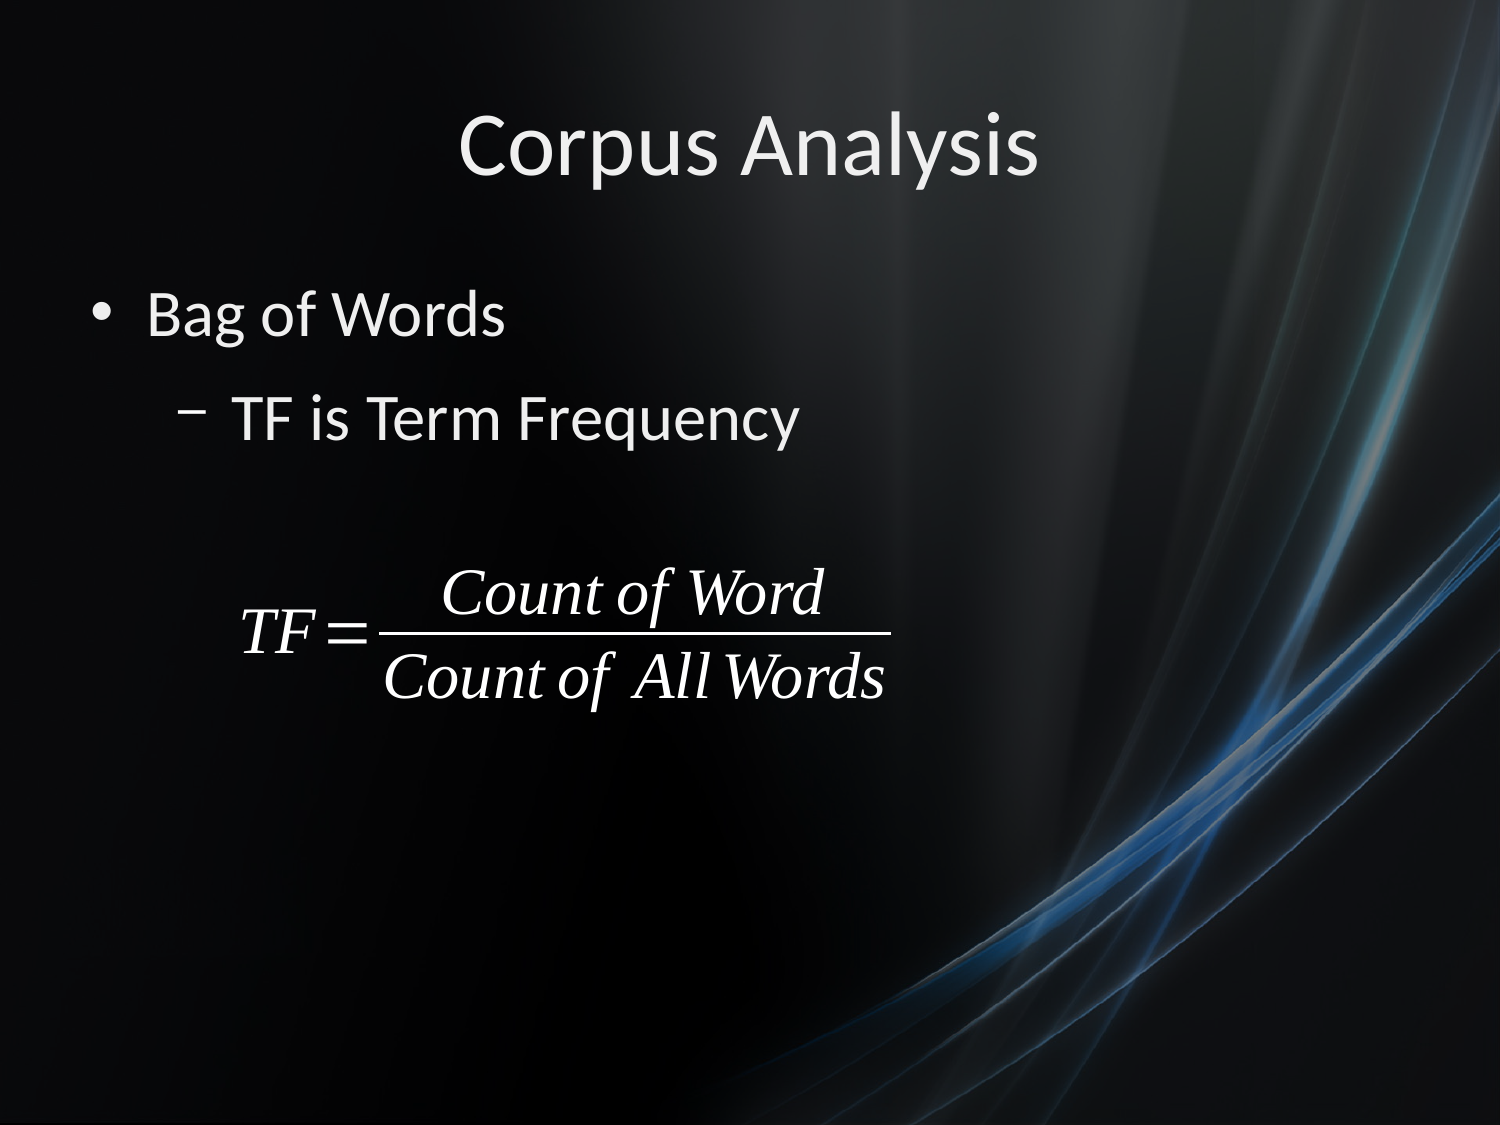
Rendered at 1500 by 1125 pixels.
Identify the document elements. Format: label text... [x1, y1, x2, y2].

title Corpus Analysis [75, 45, 1425, 233]
chart [232, 555, 901, 713]
text_box [0, 0, 1500, 1125]
list Bag of Words TF is Term Frequency [75, 262, 1425, 1005]
